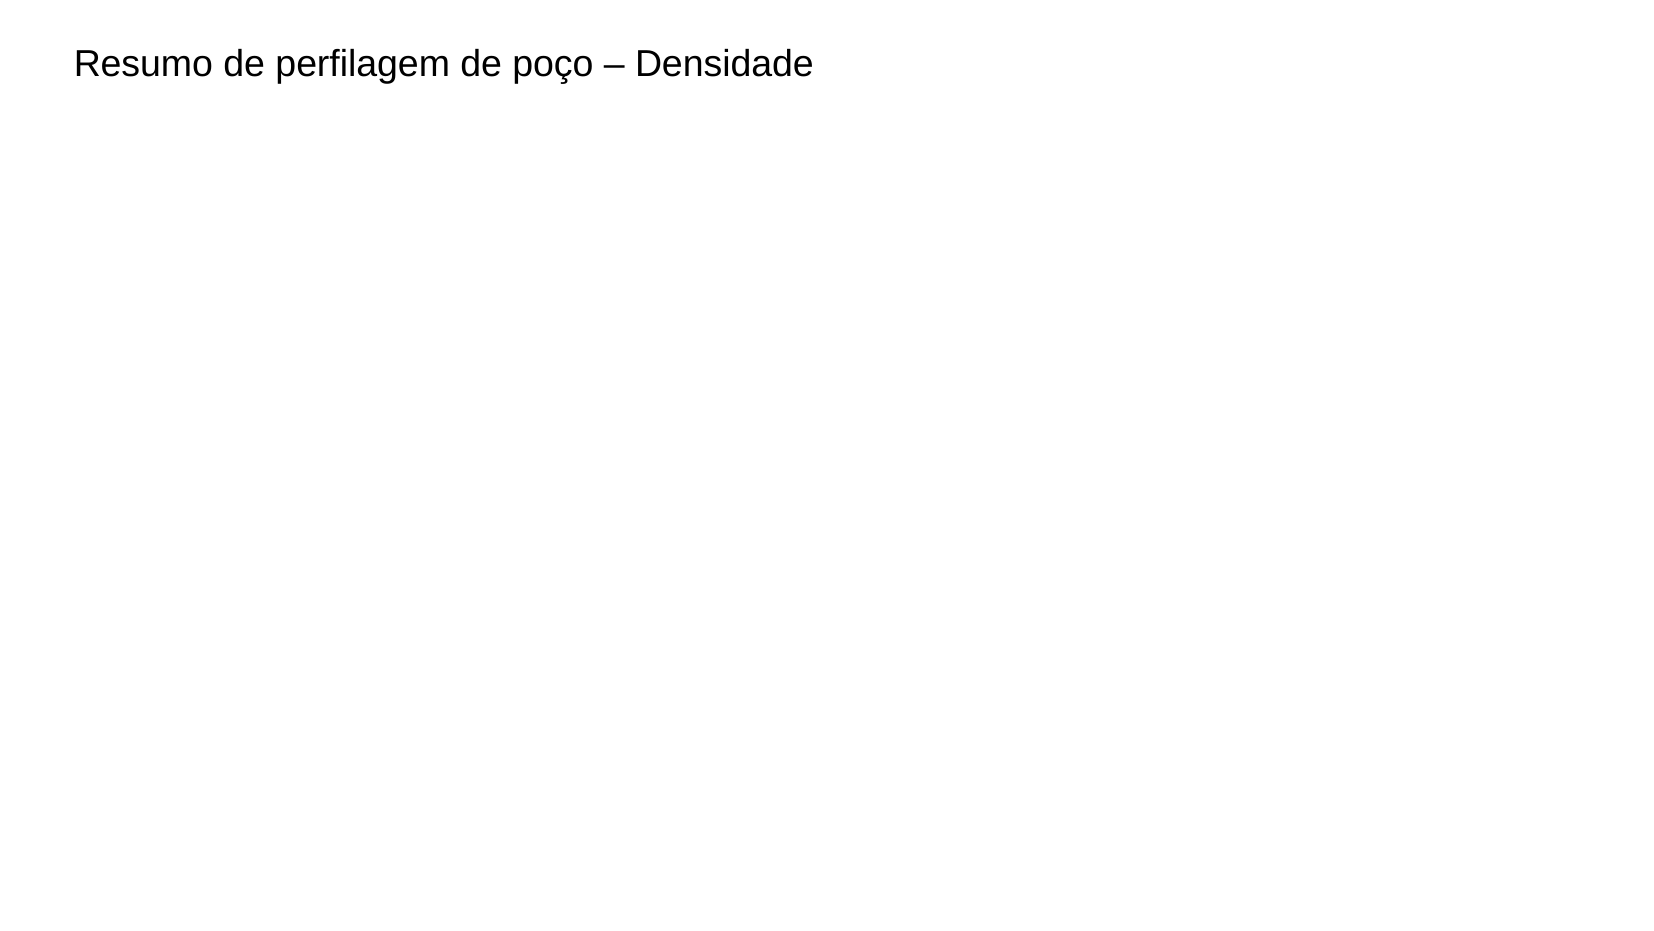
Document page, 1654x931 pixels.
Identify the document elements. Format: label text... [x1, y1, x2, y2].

text_box Resumo de perfilagem de poço – Densidade [59, 35, 1123, 93]
